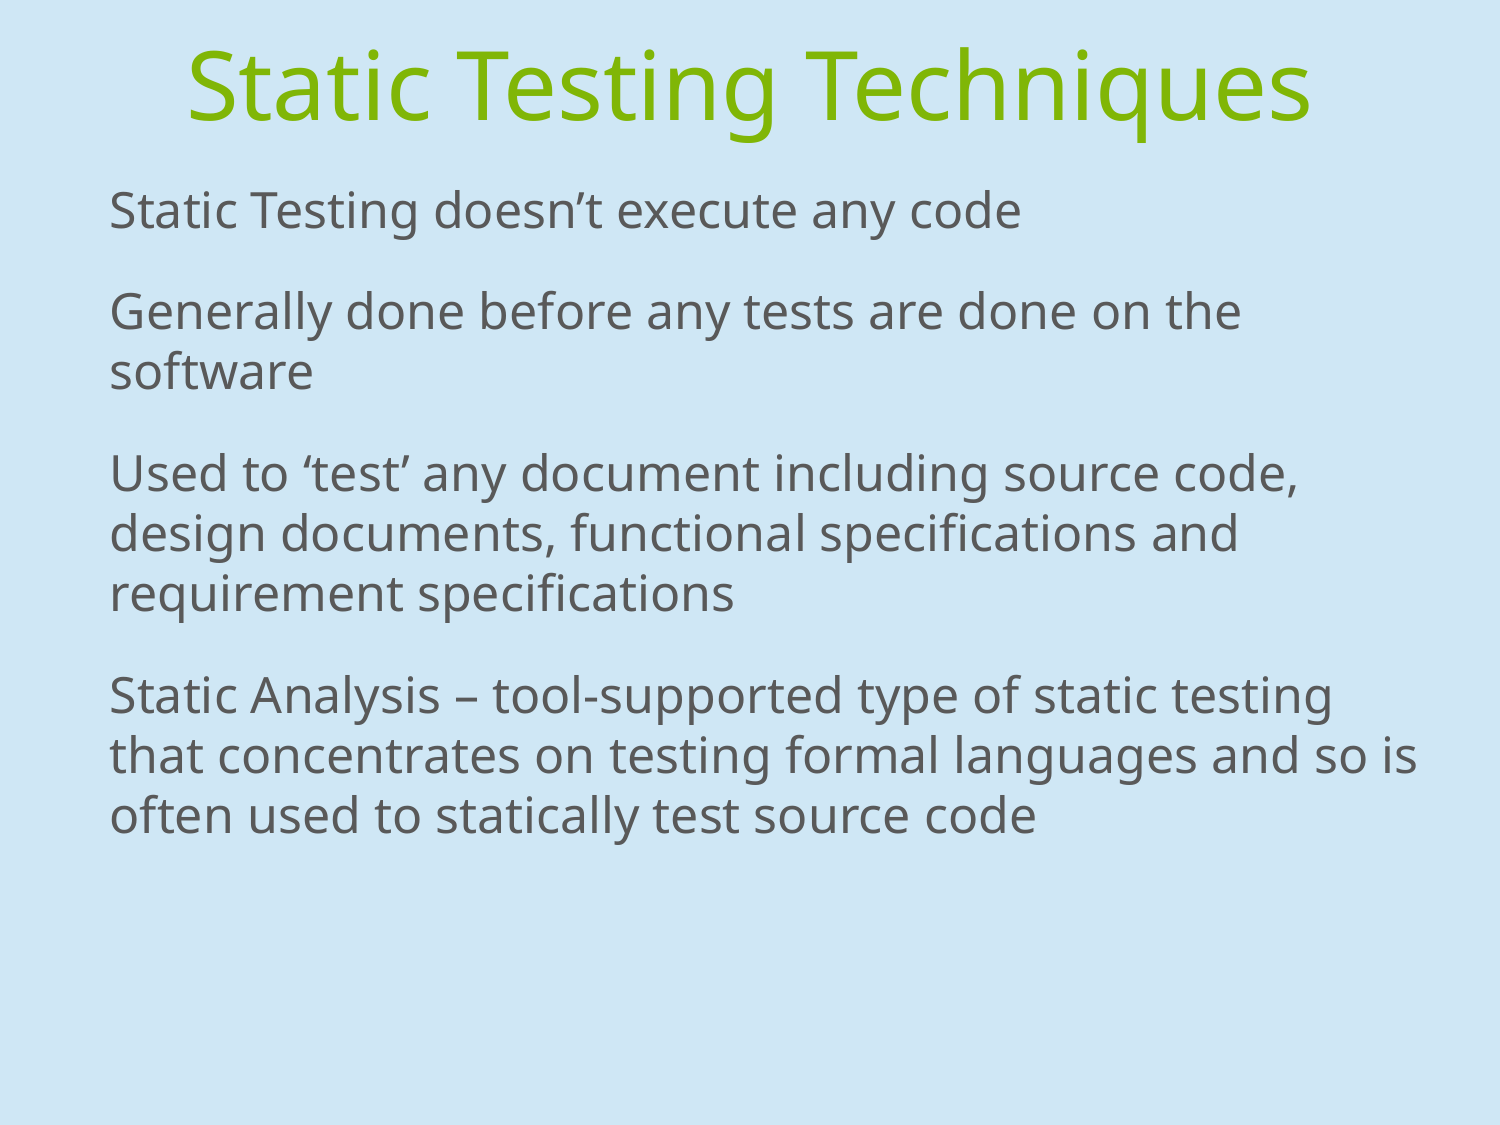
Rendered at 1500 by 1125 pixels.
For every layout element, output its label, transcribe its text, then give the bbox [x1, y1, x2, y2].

list Static Testing doesn’t execute any code Generally done before any tests are done on the software Used to ‘test’ any document including source code, design documents, functional specifications and requirement specifications Static Analysis – tool-supported type of static testing that concentrates on testing formal languages and so is often used to statically test source code [37, 170, 1453, 1106]
title Static Testing Techniques [20, 17, 1479, 171]
